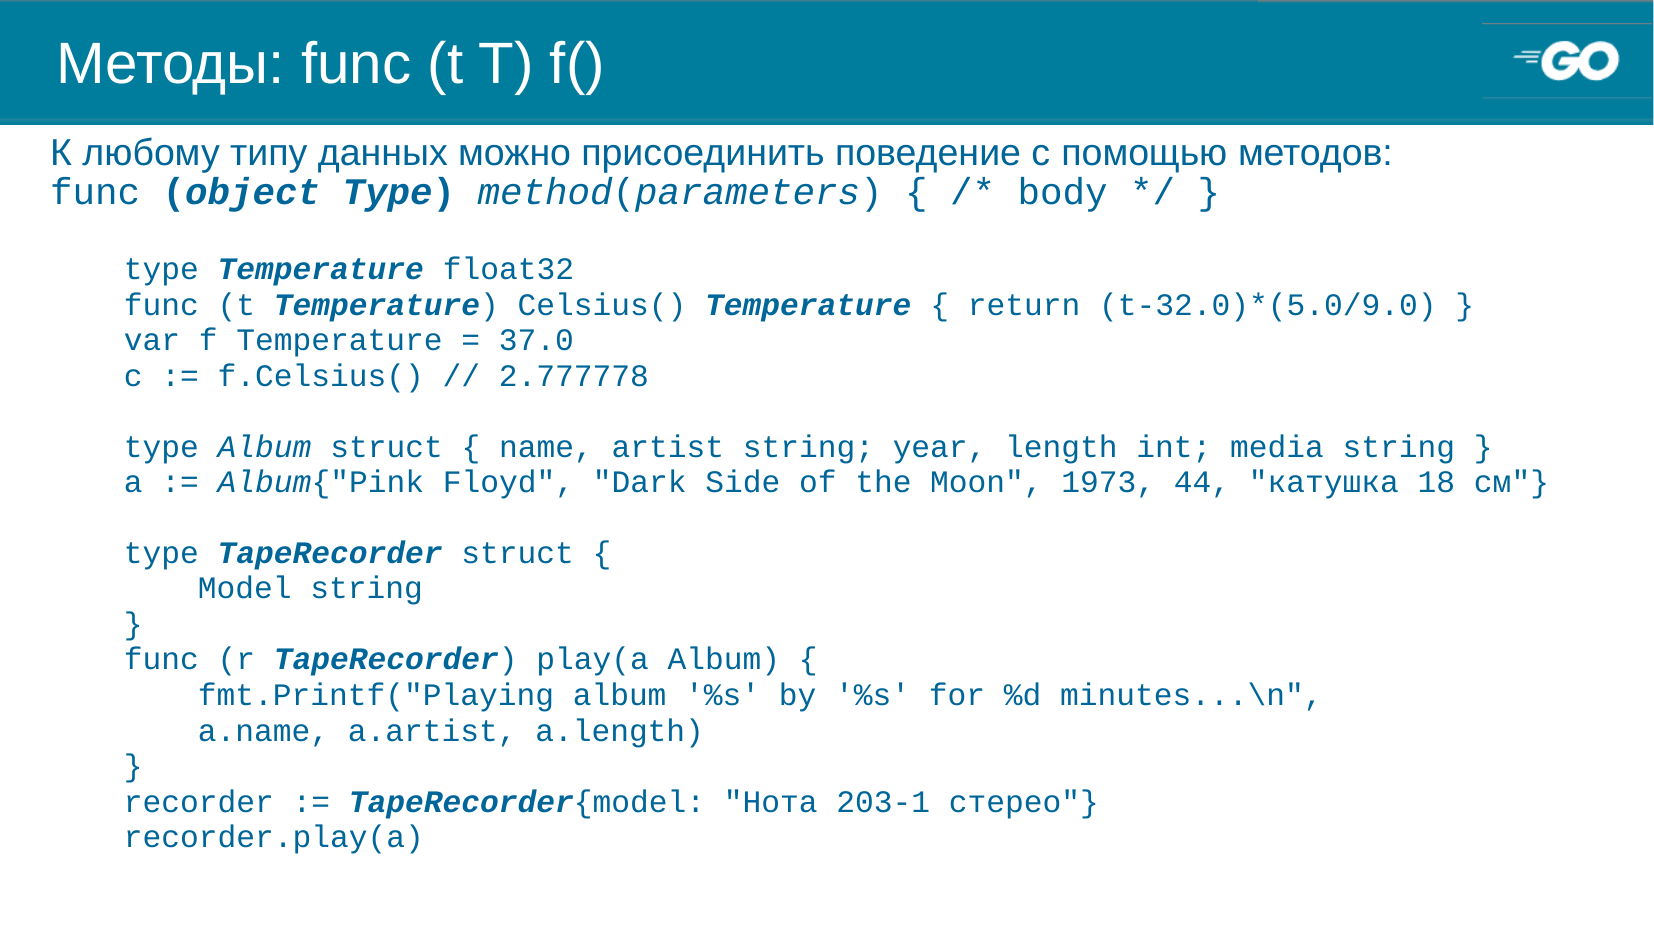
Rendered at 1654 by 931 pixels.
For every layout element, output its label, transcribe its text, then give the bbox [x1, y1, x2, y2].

text_box К любому типу данных можно присоединить поведение с помощью методов: func (object Type) method(parameters) { /* body */ } type Temperature float32 func (t Temperature) Celsius() Temperature { return (t-32.0)*(5.0/9.0) } var f Temperature = 37.0 c := f.Celsius() // 2.777778 type Album struct { name, artist string; year, length int; media string } a := Album{"Pink Floyd", "Dark Side of the Moon", 1973, 44, "катушка 18 см"} type TapeRecorder struct { Model string } func (r TapeRecorder) play(a Album) { fmt.Printf("Playing album '%s' by '%s' for %d minutes...\n", a.name, a.artist, a.length) } recorder := TapeRecorder{model: "Нота 203-1 стерео"} recorder.play(a) [35, 124, 1619, 898]
text_box Методы: func (t T) f() [41, 23, 1495, 104]
picture [1542, 41, 1619, 81]
